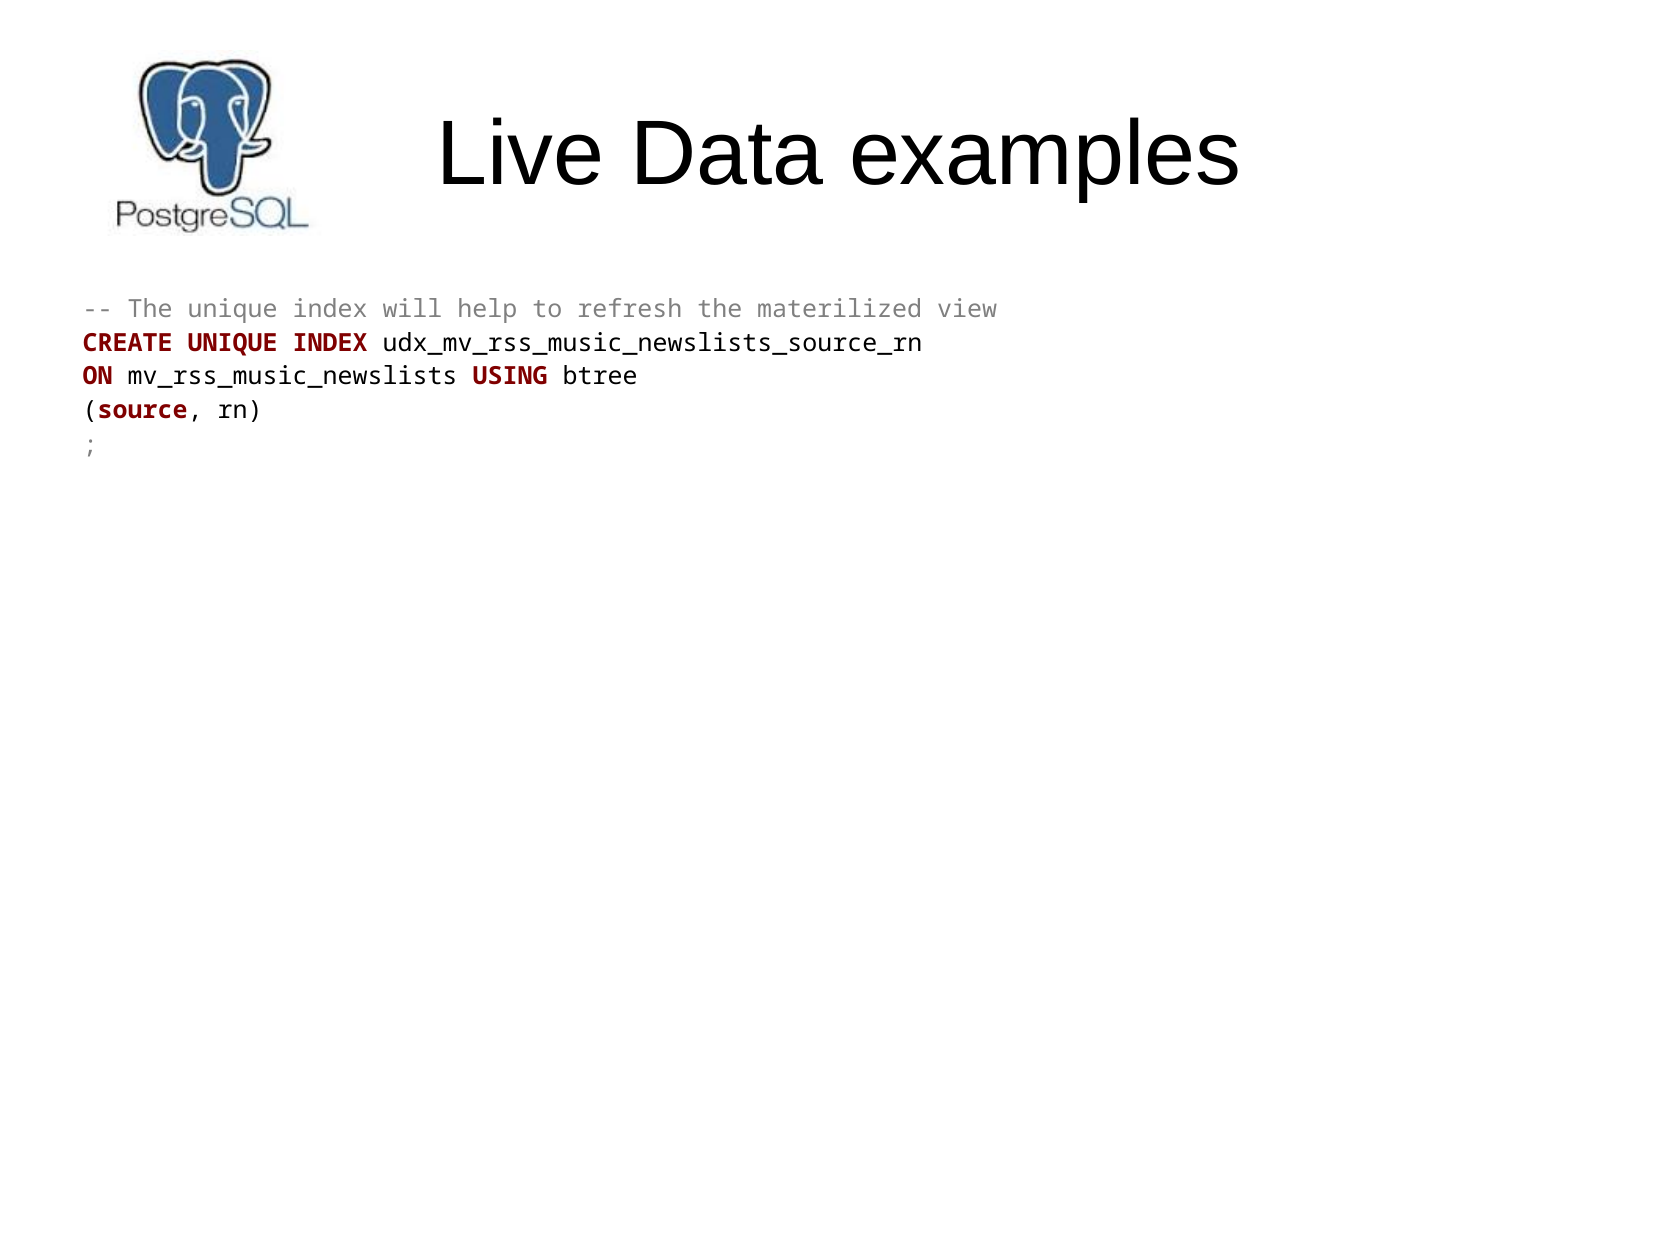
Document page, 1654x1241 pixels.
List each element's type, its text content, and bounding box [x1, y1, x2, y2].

list -- The unique index will help to refresh the materilized view CREATE UNIQUE INDEX udx_mv_rss_music_newslists_source_rn ON mv_rss_music_newslists USING btree (source, rn) ; [82, 290, 1538, 1010]
title Live Data examples [82, 49, 1571, 257]
picture [58, 50, 356, 237]
